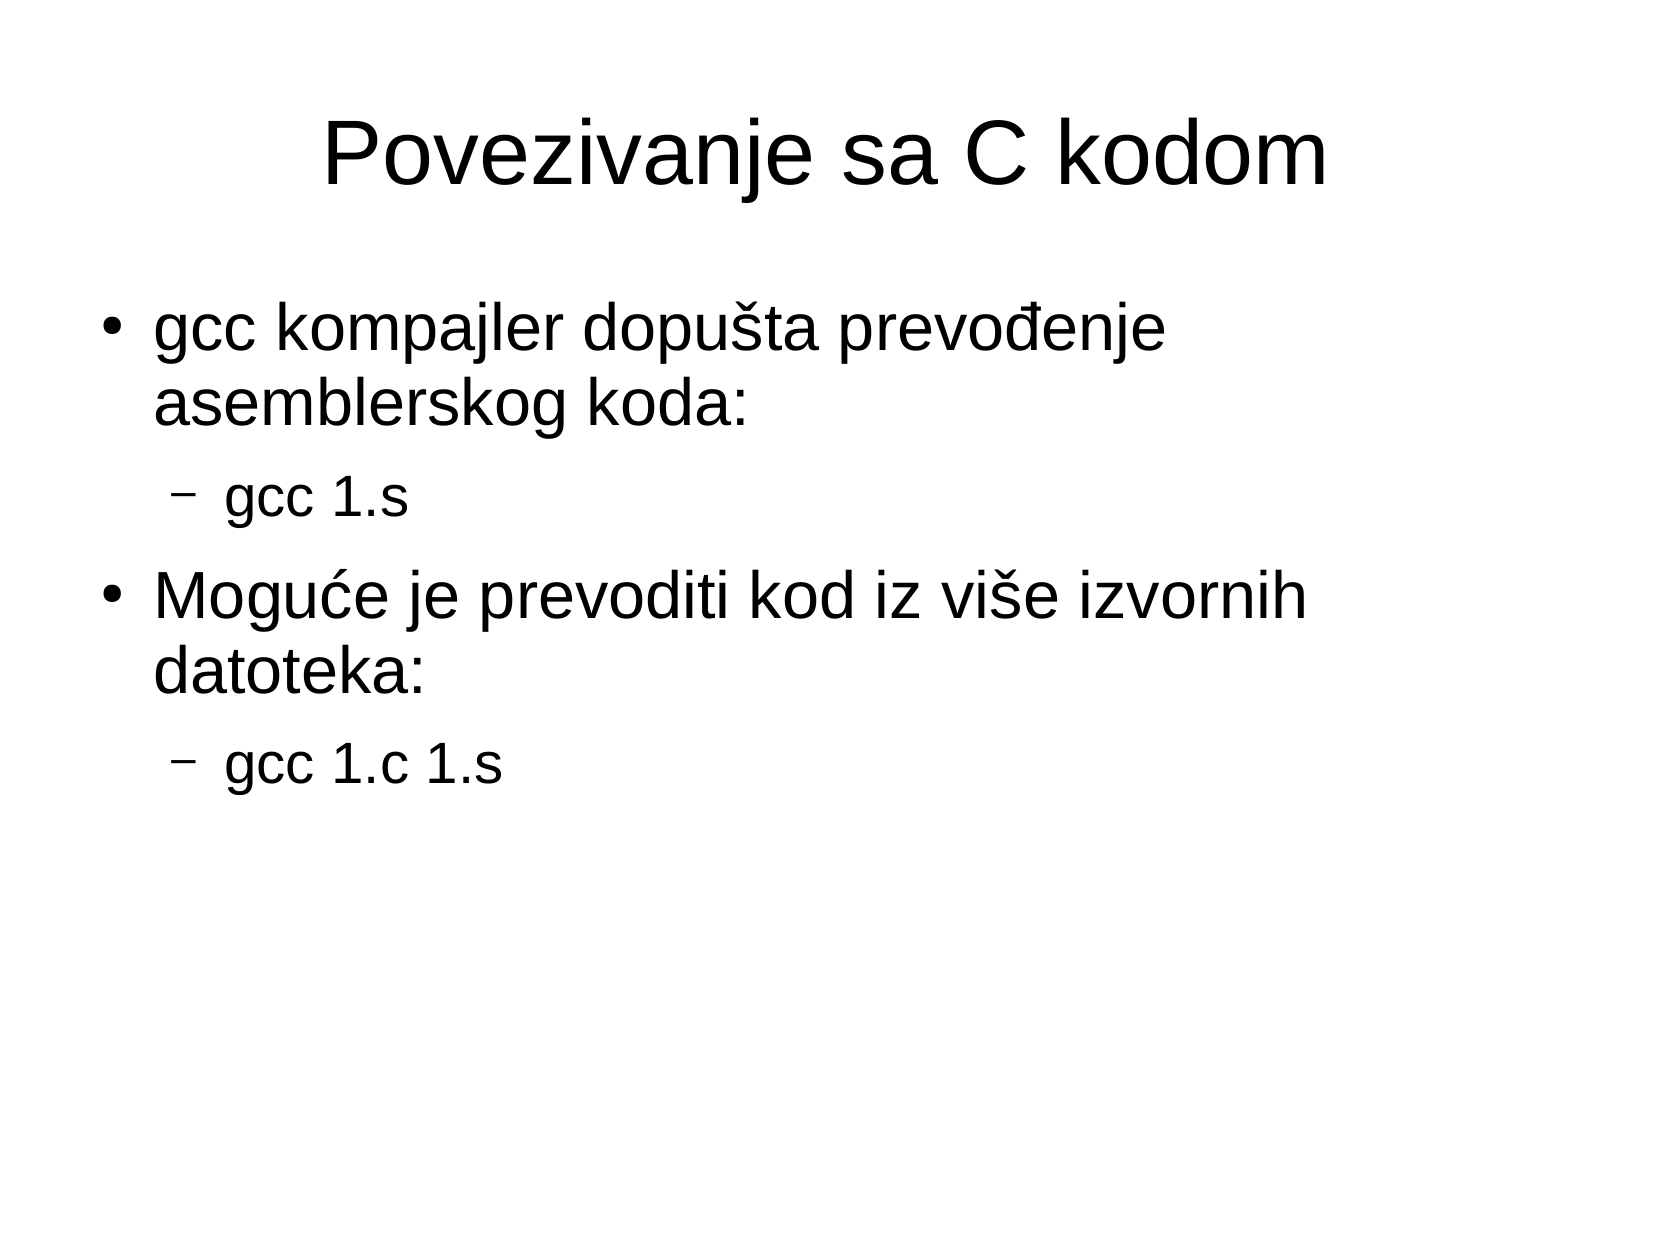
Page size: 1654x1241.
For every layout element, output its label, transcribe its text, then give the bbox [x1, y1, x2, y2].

title Povezivanje sa C kodom [82, 49, 1571, 257]
list gcc kompajler dopušta prevođenje asemblerskog koda: gcc 1.s Moguće je prevoditi kod iz više izvornih datoteka: gcc 1.c 1.s [82, 290, 1571, 1010]
